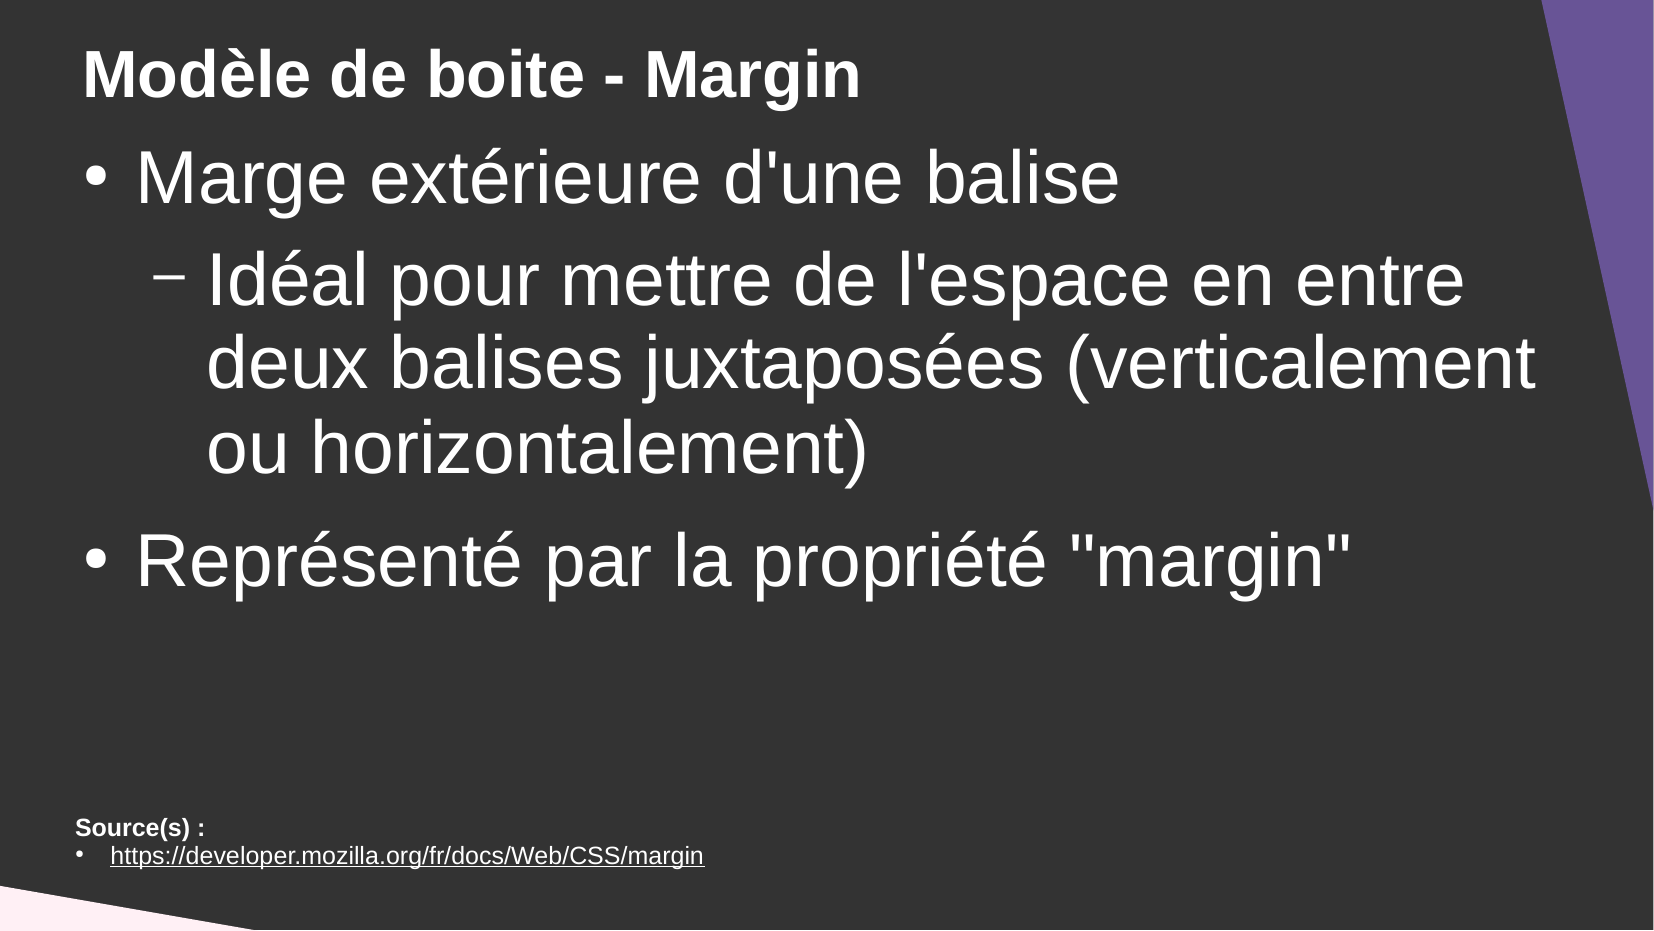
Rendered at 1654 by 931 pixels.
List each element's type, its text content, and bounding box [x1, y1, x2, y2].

text_box [1541, 0, 1654, 513]
title Modèle de boite - Margin [82, 37, 1571, 112]
list Marge extérieure d'une balise Idéal pour mettre de l'espace en entre deux balises juxtaposées (verticalement ou horizontalement) Représenté par la propriété "margin" [64, 135, 1604, 833]
text_box [0, 885, 260, 931]
text_box Source(s) : https://developer.mozilla.org/fr/docs/Web/CSS/margin [60, 805, 1546, 913]
